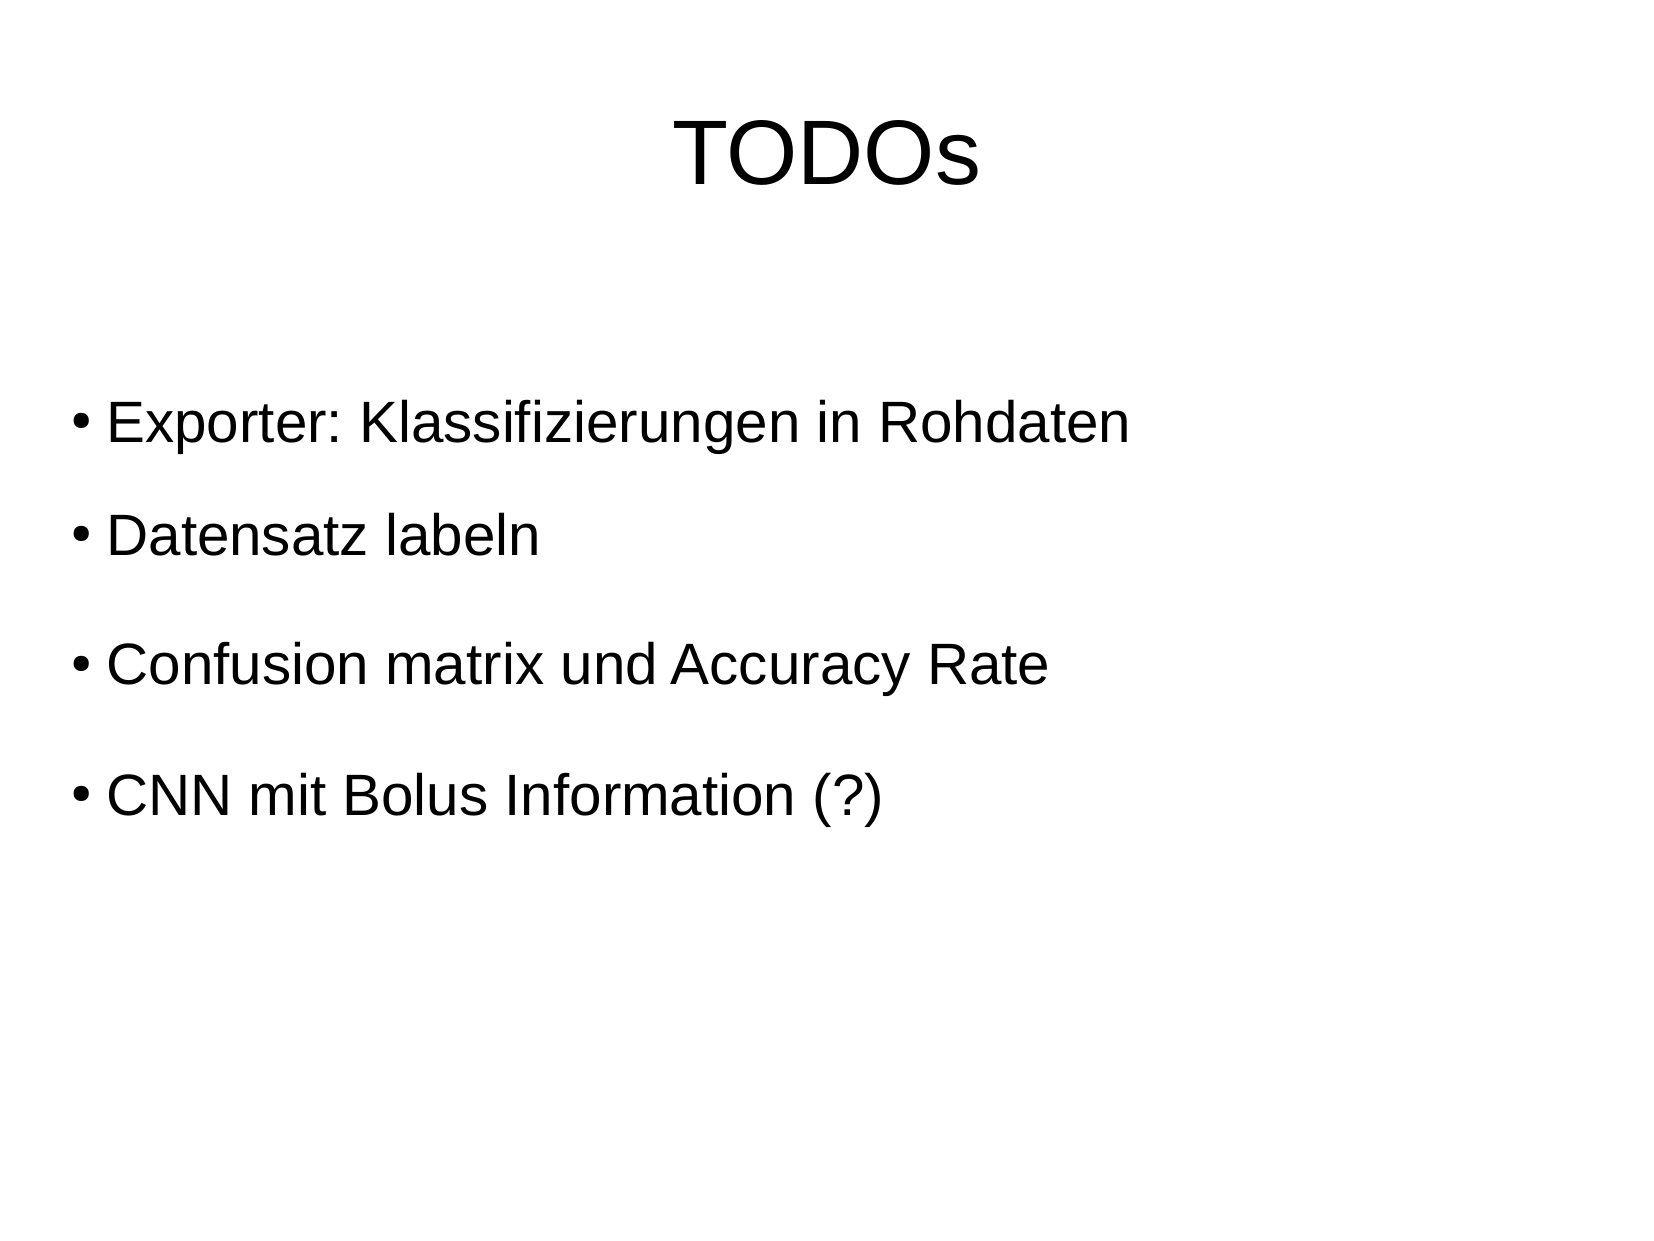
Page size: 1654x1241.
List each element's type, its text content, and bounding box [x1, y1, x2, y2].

title TODOs [82, 49, 1571, 257]
subtitle Exporter: Klassifizierungen in Rohdaten Datensatz labeln Confusion matrix und Accuracy Rate CNN mit Bolus Information (?) [70, 283, 1560, 1139]
